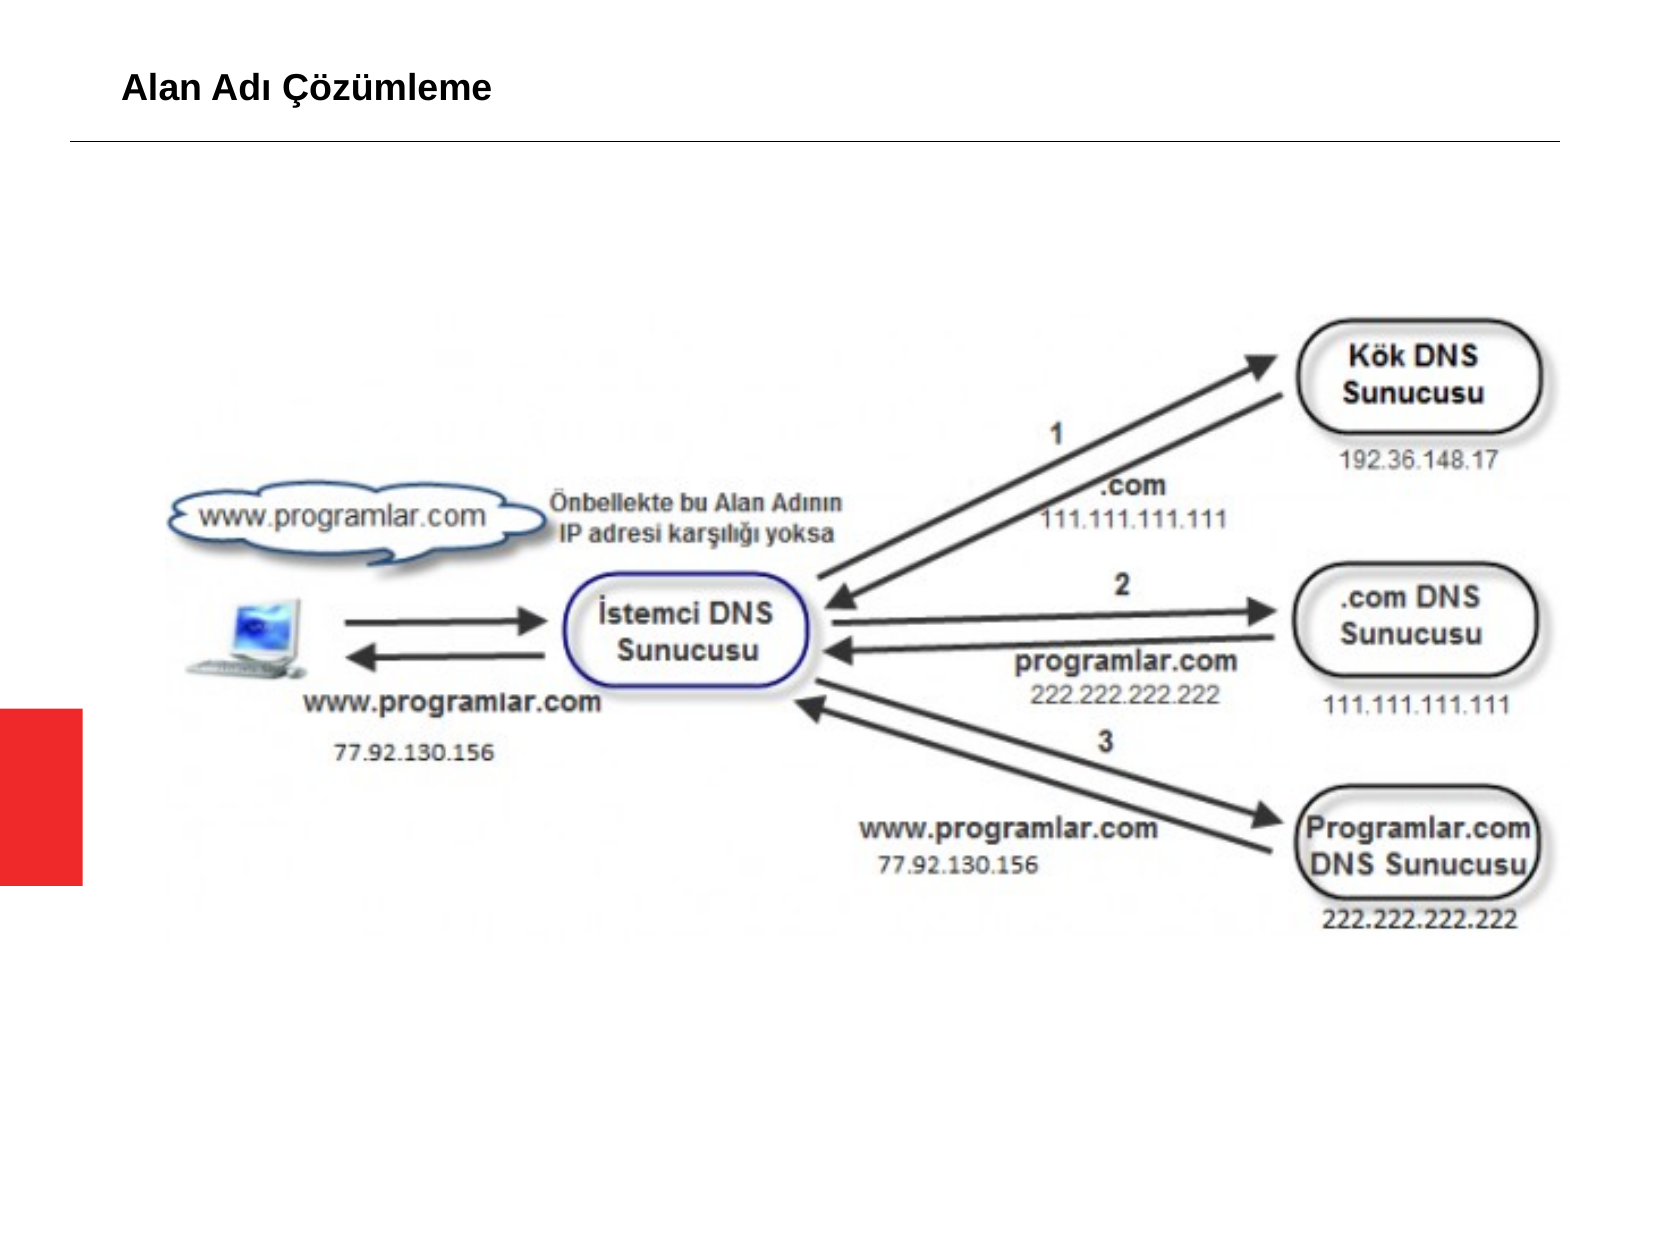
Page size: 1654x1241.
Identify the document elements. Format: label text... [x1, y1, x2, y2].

picture [165, 314, 1571, 946]
text_box Alan Adı Çözümleme [106, 59, 1536, 116]
